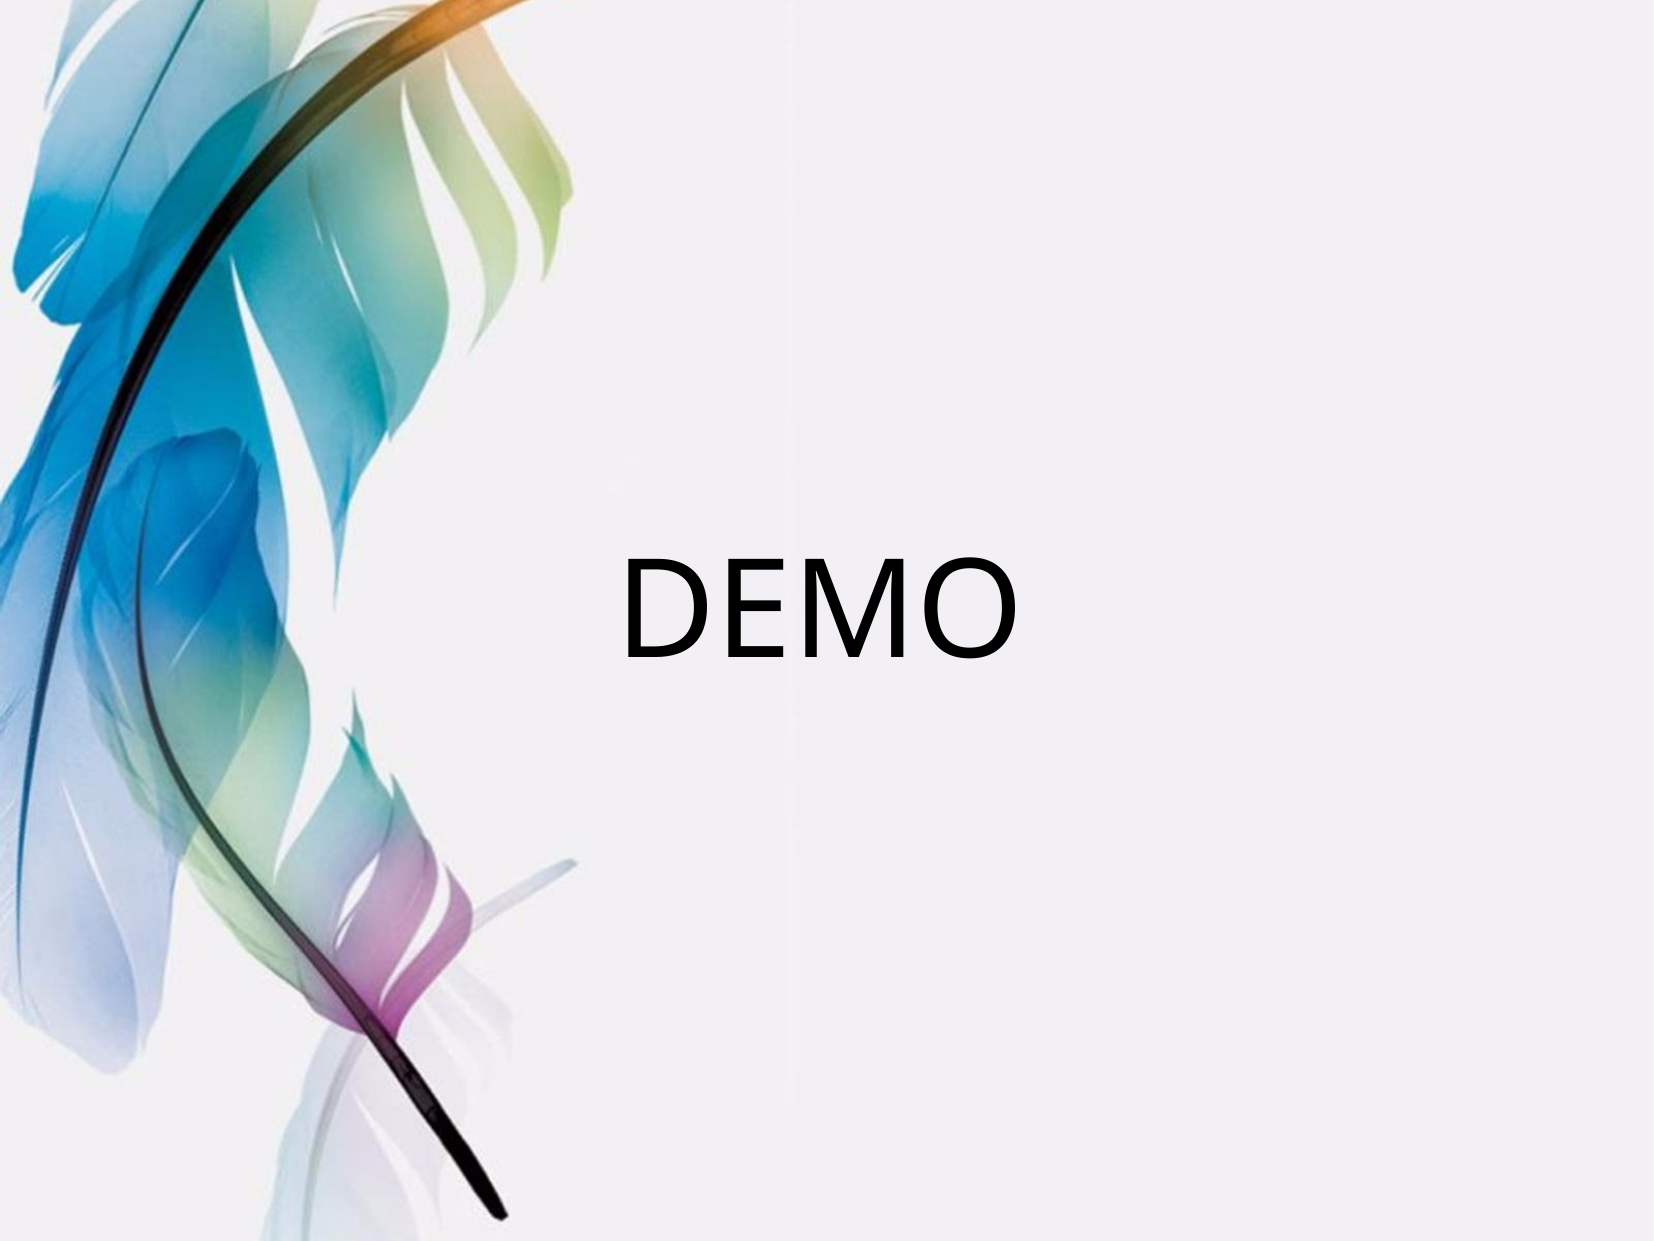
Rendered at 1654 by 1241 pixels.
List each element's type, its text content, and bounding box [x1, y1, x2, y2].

subtitle DEMO [155, 129, 1485, 1079]
picture [0, 0, 1654, 1241]
